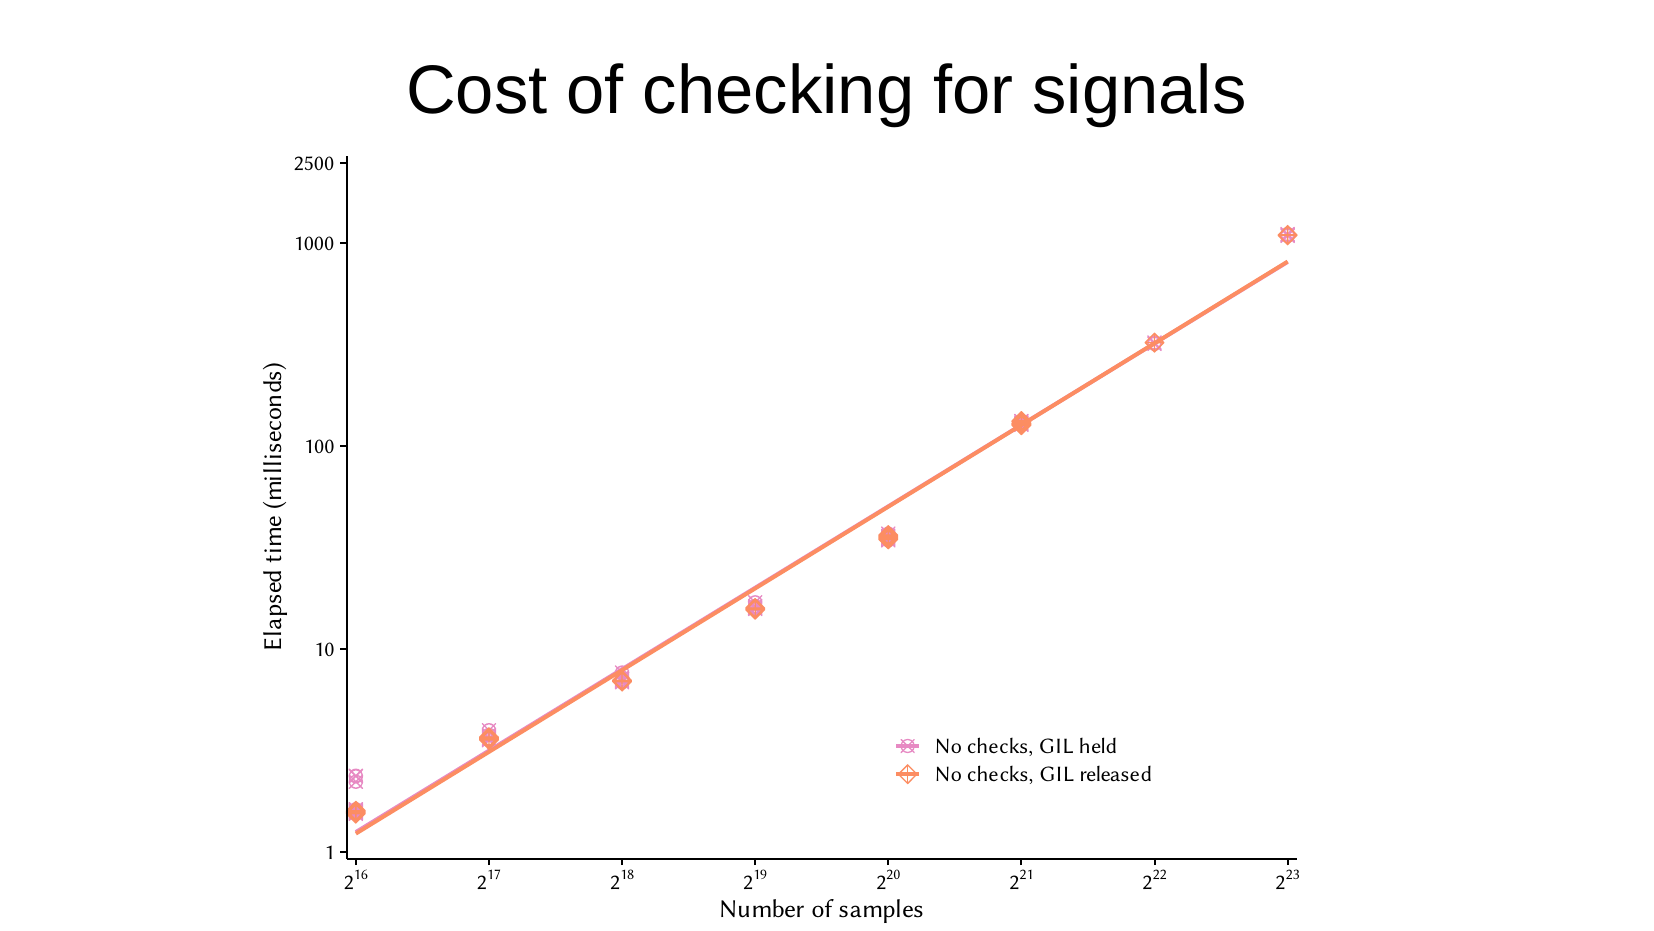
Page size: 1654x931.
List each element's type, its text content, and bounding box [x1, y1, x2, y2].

title Cost of checking for signals [82, 37, 1571, 143]
picture [250, 142, 1311, 931]
